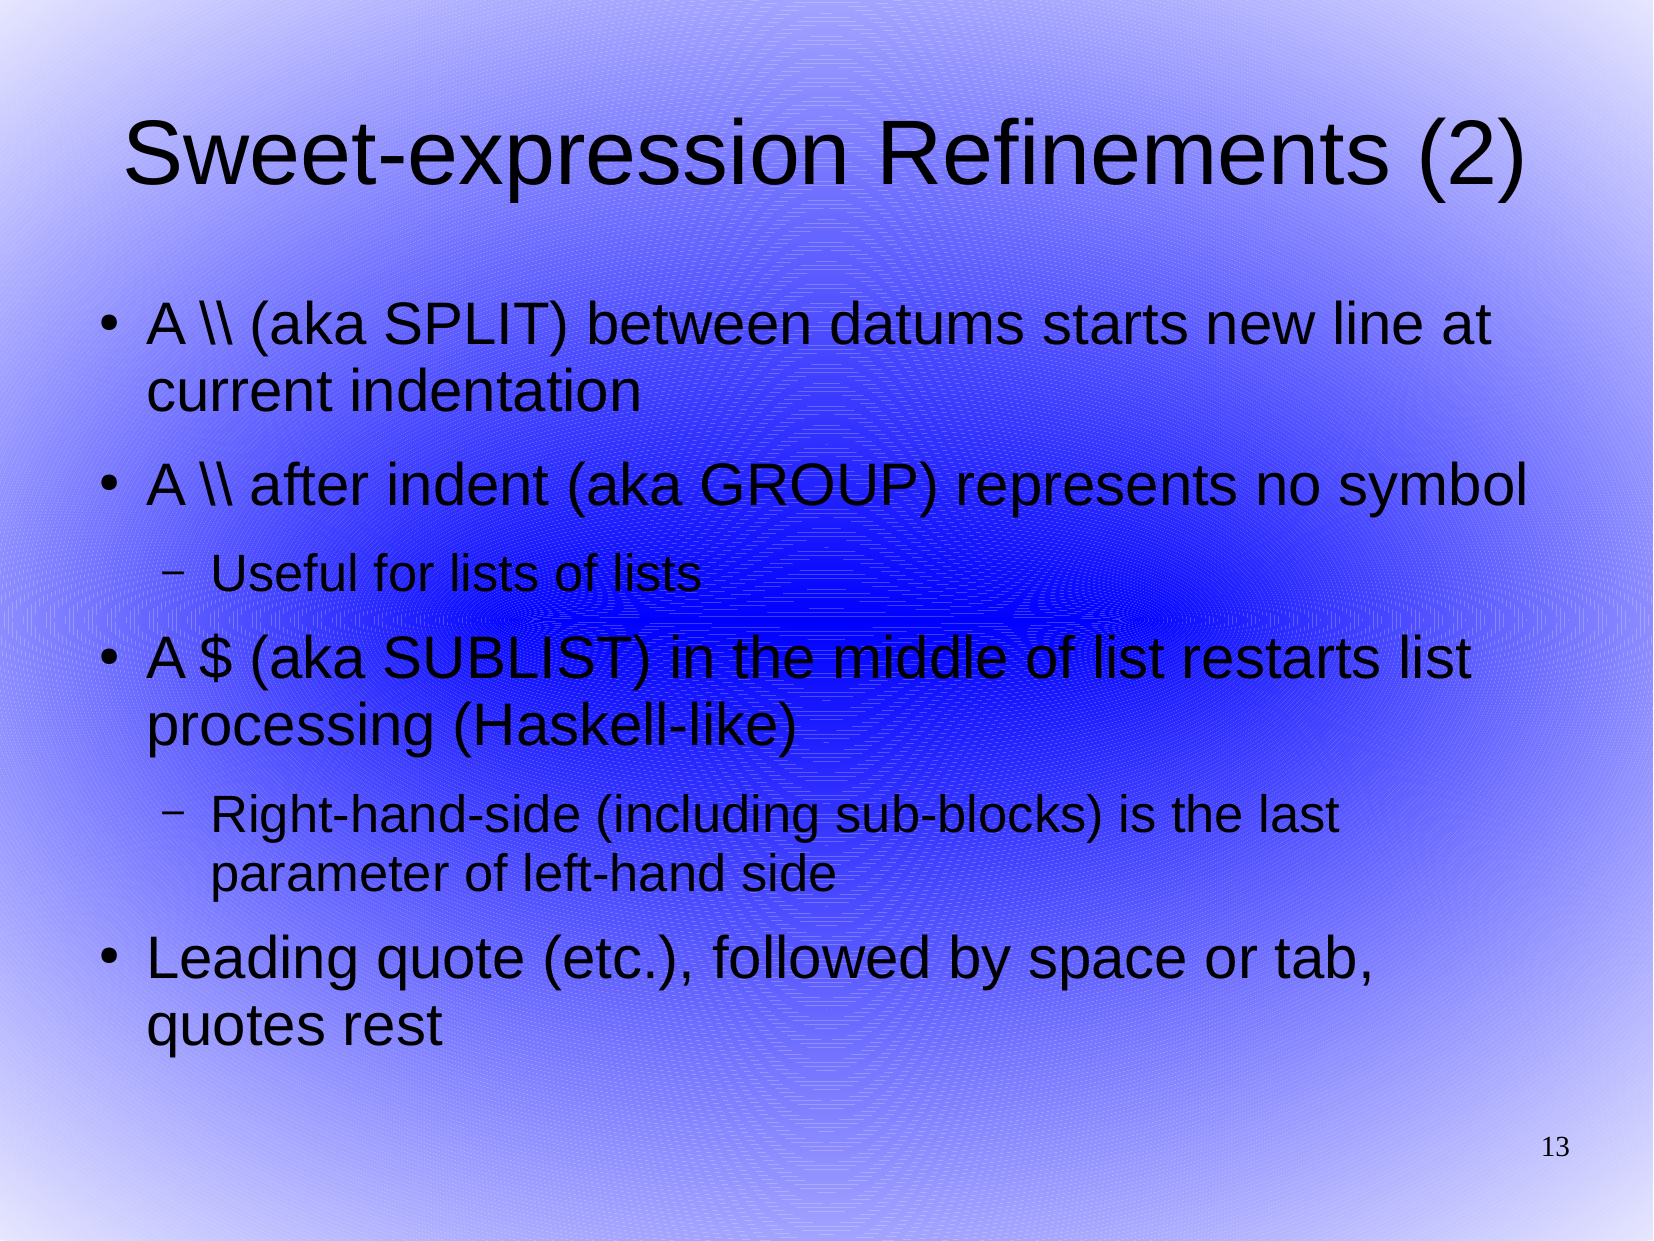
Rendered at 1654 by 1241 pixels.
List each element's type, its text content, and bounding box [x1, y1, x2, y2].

list A \\ (aka SPLIT) between datums starts new line at current indentation A \\ after indent (aka GROUP) represents no symbol Useful for lists of lists A $ (aka SUBLIST) in the middle of list restarts list processing (Haskell-like) Right-hand-side (including sub-blocks) is the last parameter of left-hand side Leading quote (etc.), followed by space or tab, quotes rest [82, 290, 1538, 1111]
title Sweet-expression Refinements (2) [82, 49, 1571, 257]
